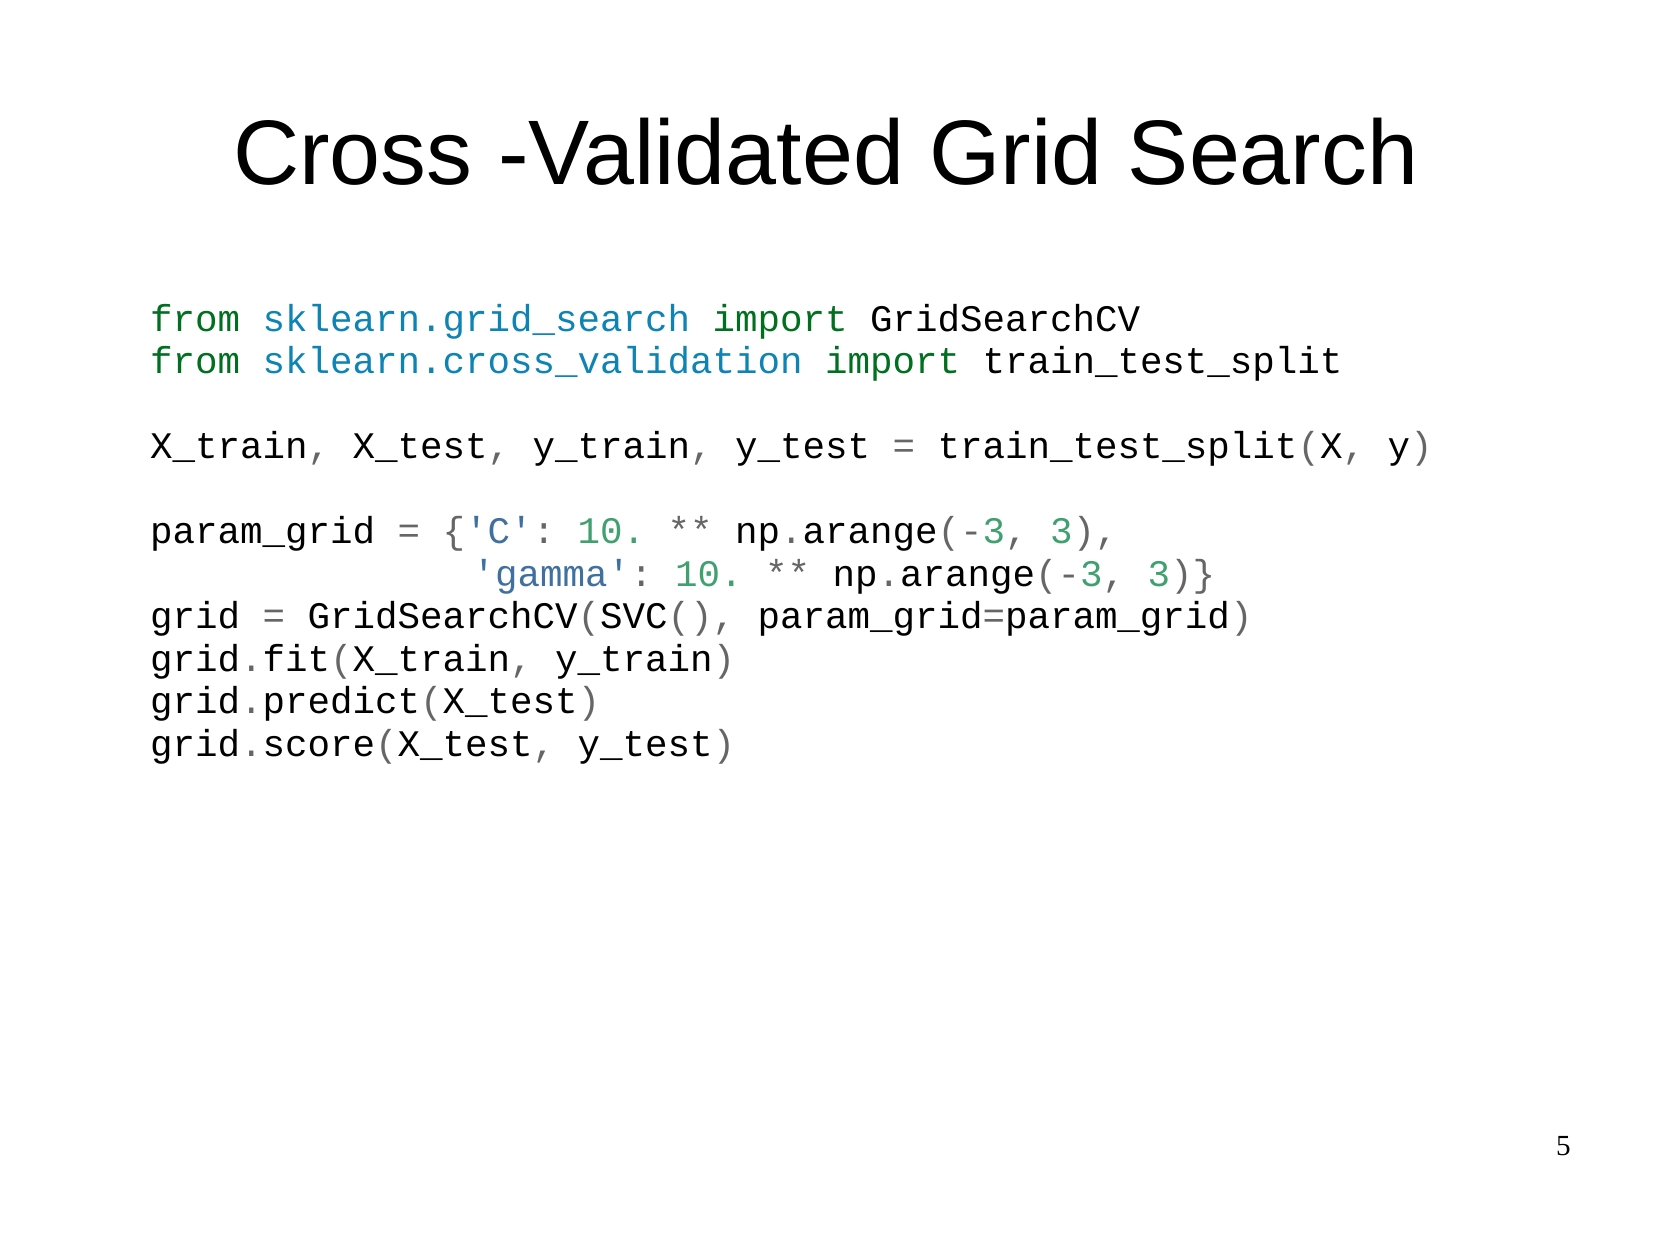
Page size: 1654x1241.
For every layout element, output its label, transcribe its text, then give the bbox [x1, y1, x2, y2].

text_box from sklearn.grid_search import GridSearchCV from sklearn.cross_validation import train_test_split X_train, X_test, y_train, y_test = train_test_split(X, y) param_grid = {'C': 10. ** np.arange(-3, 3), 'gamma': 10. ** np.arange(-3, 3)} grid = GridSearchCV(SVC(), param_grid=param_grid) grid.fit(X_train, y_train) grid.predict(X_test) grid.score(X_test, y_test) [150, 300, 1486, 771]
title Cross -Validated Grid Search [82, 49, 1571, 257]
